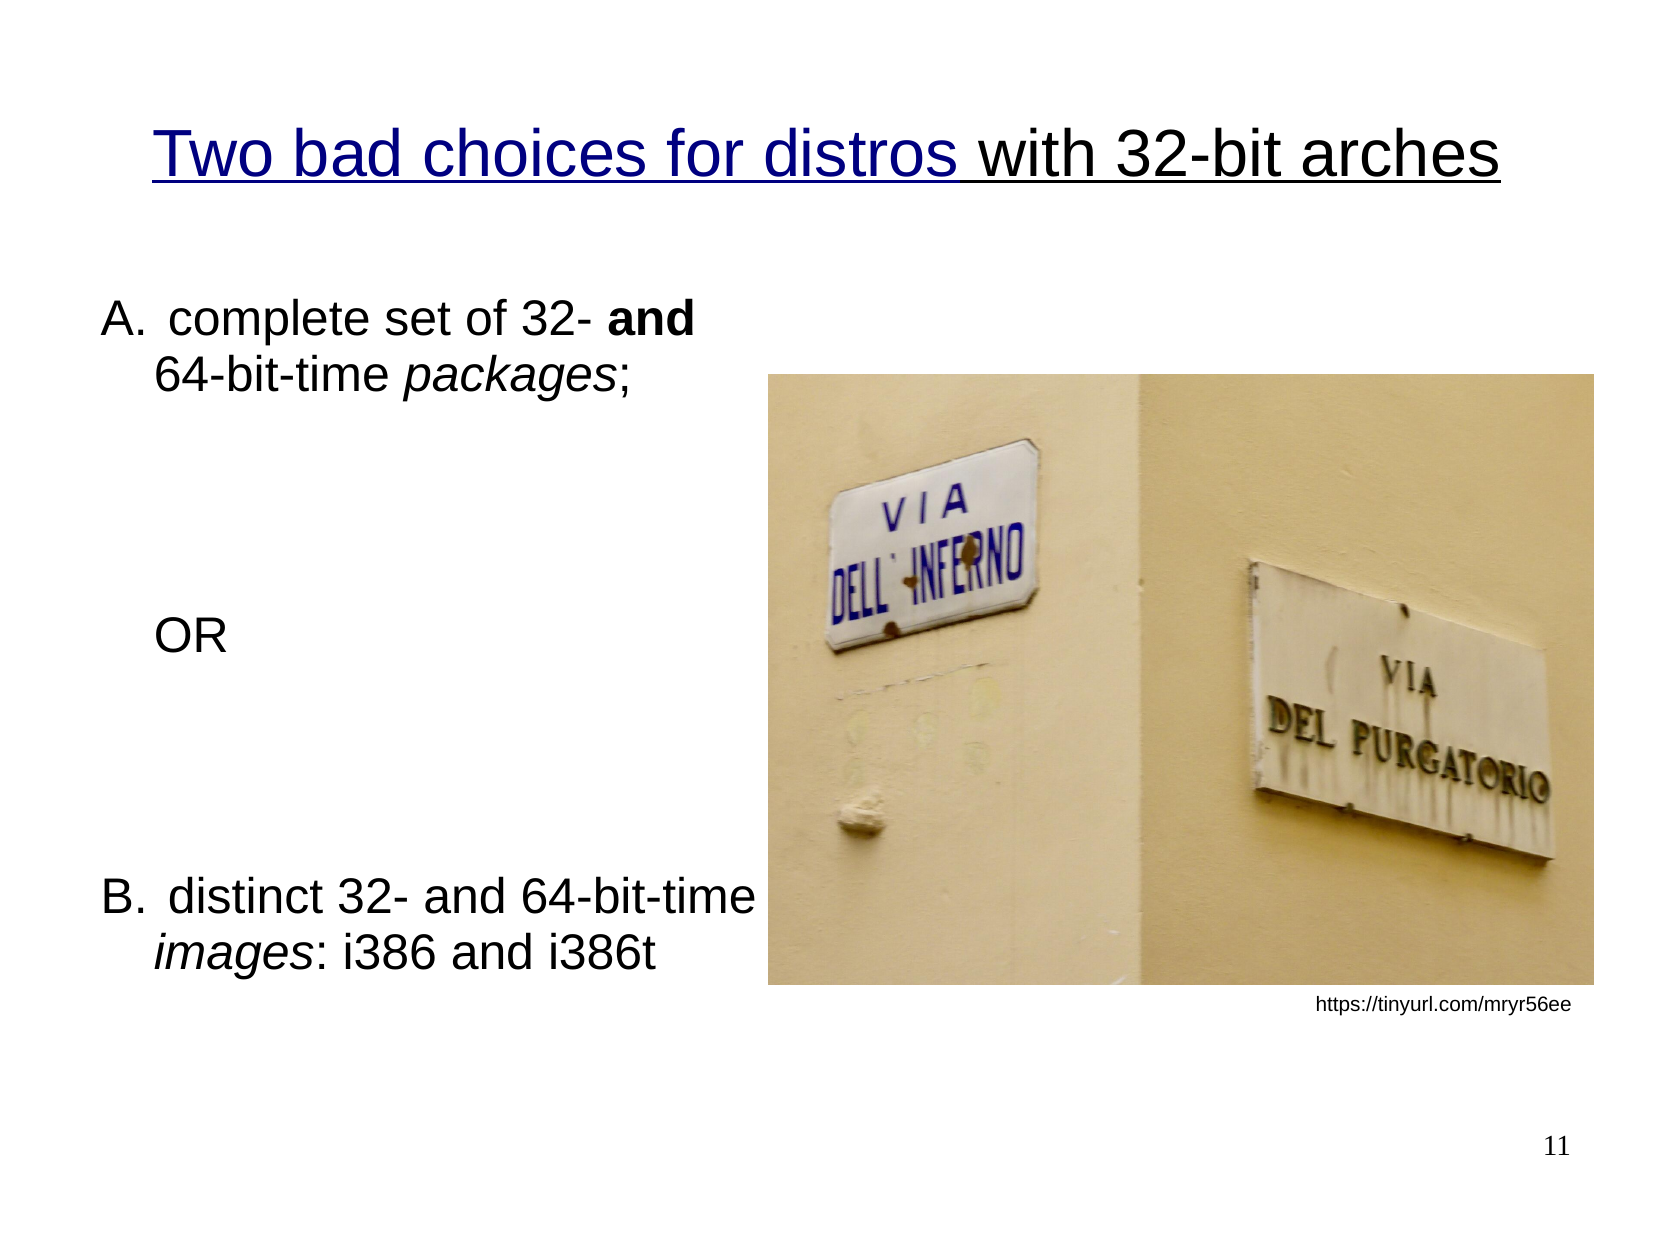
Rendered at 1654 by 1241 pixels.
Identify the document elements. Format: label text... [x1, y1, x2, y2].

list complete set of 32- and 64-bit-time packages; OR distinct 32- and 64-bit-time images: i386 and i386t [82, 290, 774, 1010]
title Two bad choices for distros with 32-bit arches [82, 49, 1571, 257]
picture [768, 374, 1594, 985]
text_box https://tinyurl.com/mryr56ee [1300, 984, 1593, 1023]
